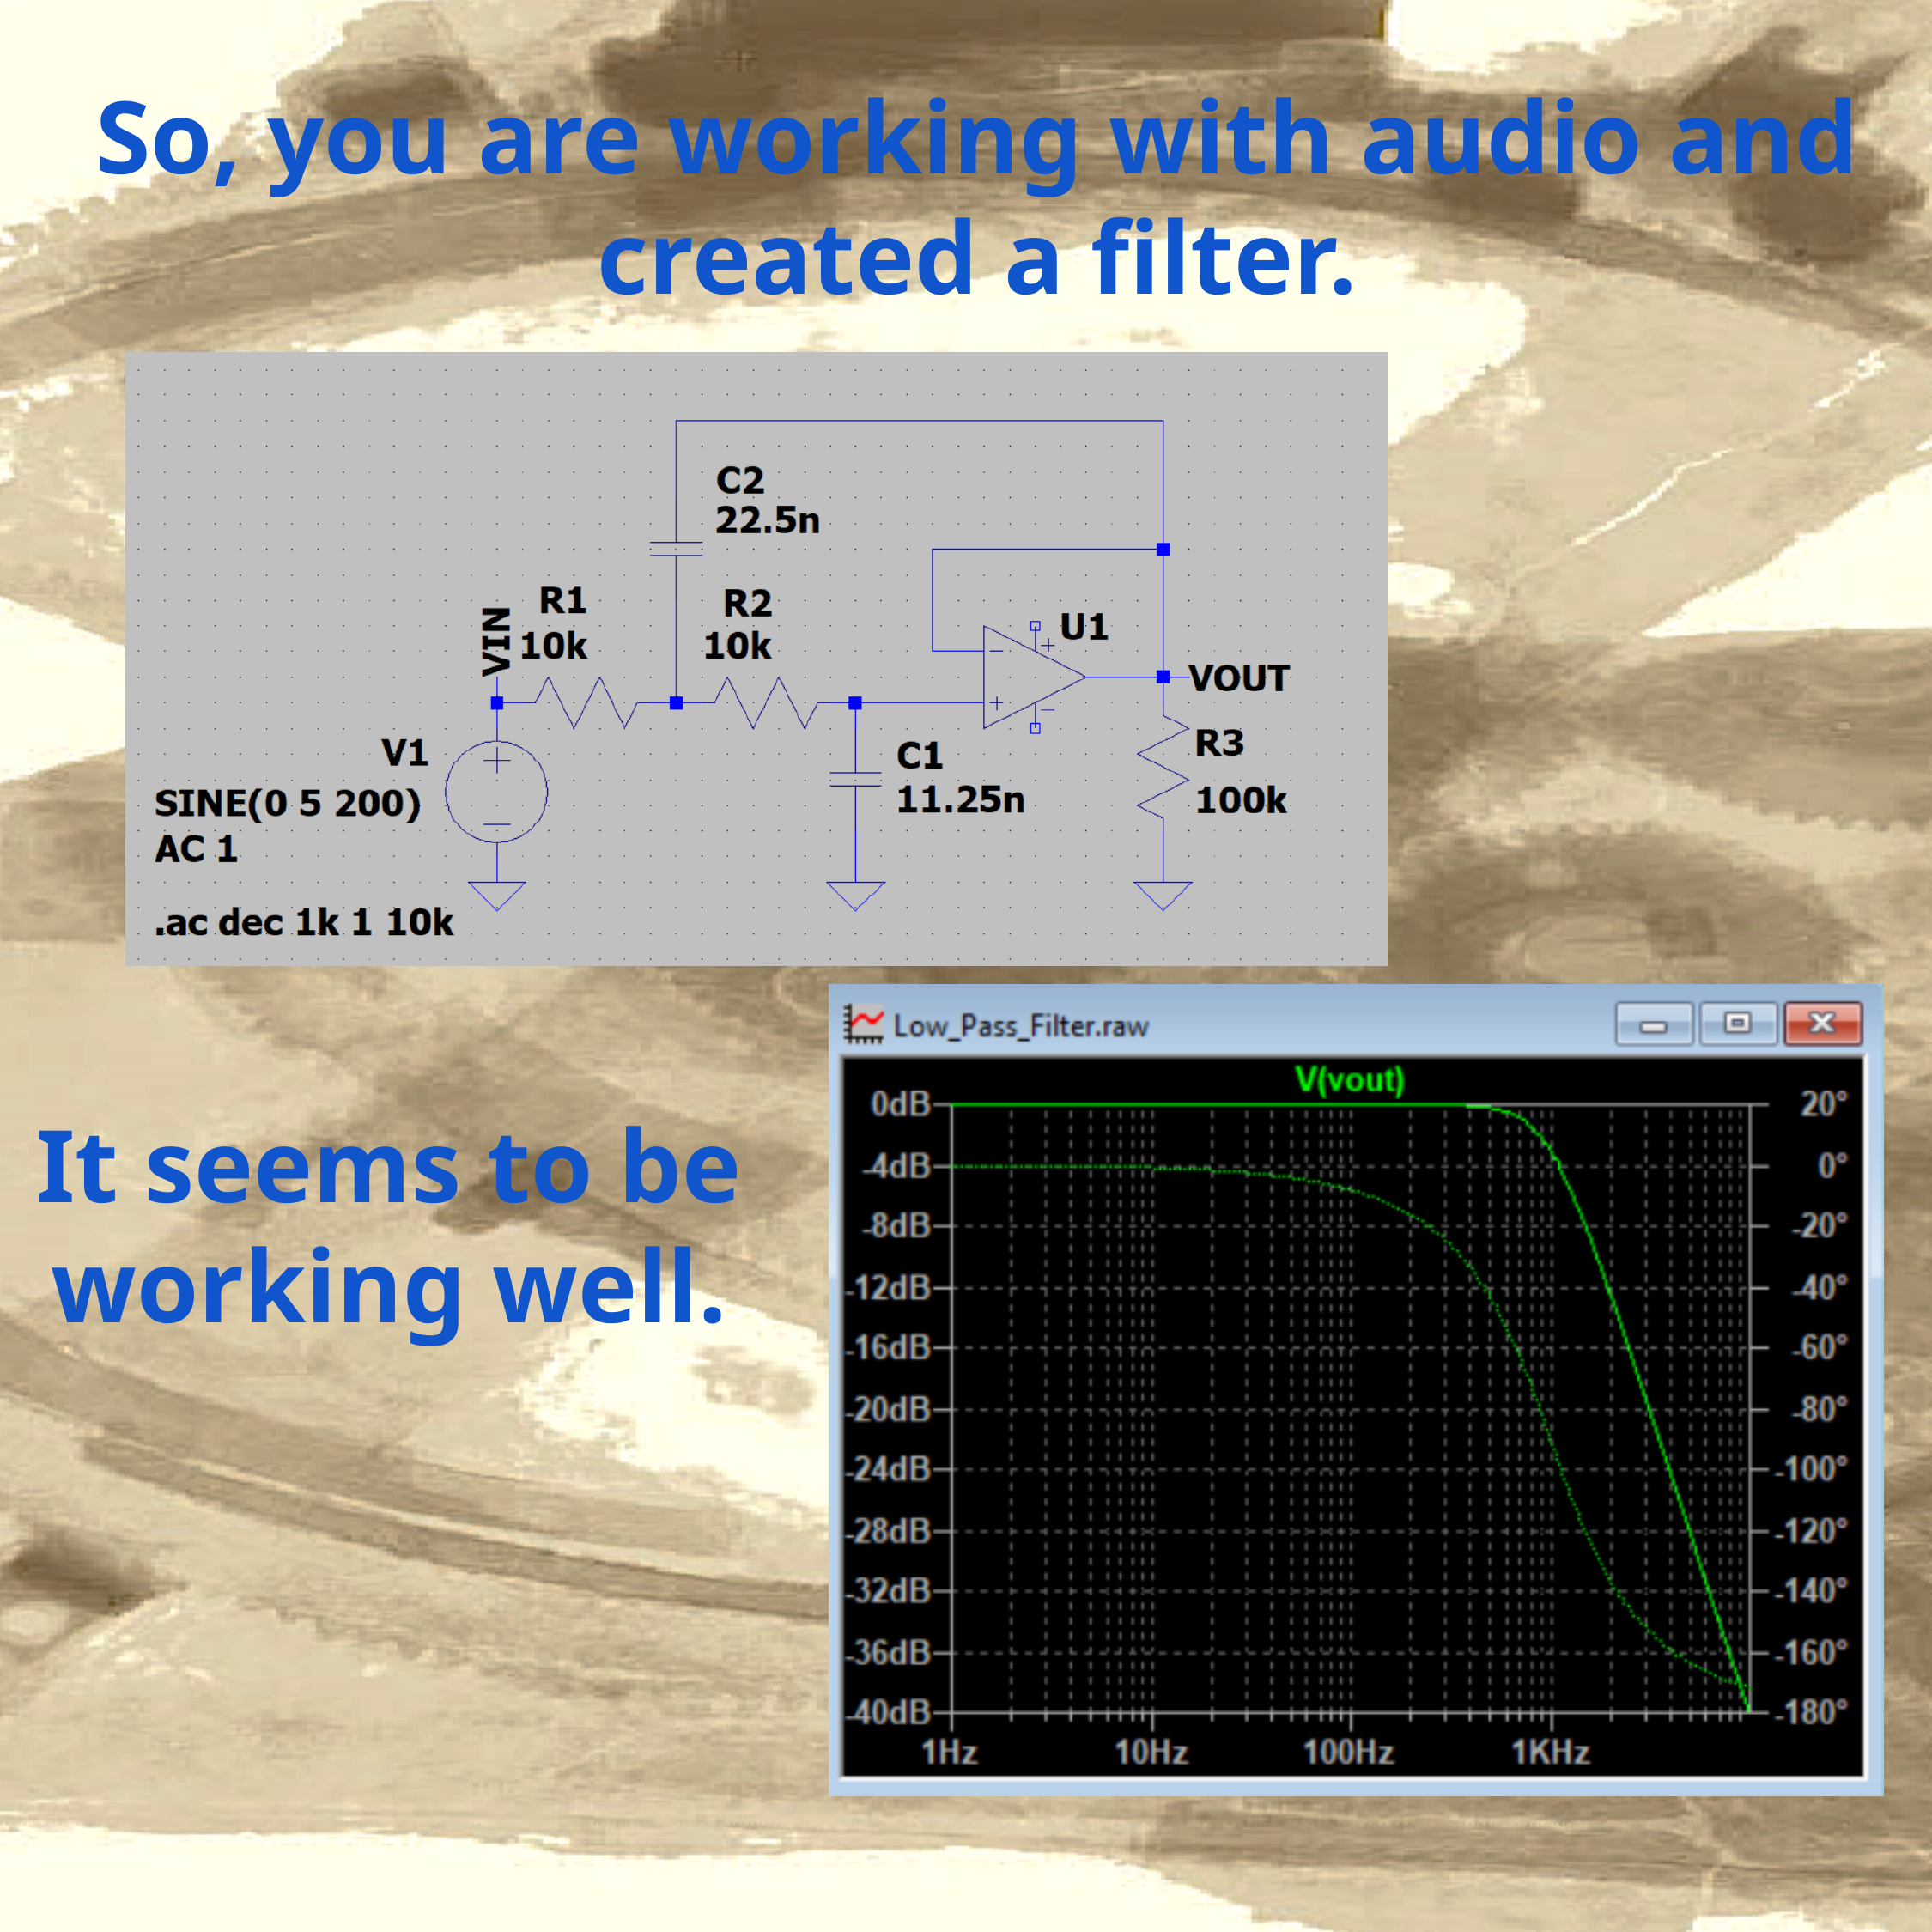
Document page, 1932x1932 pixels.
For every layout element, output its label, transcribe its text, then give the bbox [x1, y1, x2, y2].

text_box So, you are working with audio and created a filter. [71, 60, 1884, 372]
text_box It seems to be working well. [0, 1089, 779, 1676]
picture [0, 0, 1932, 1932]
